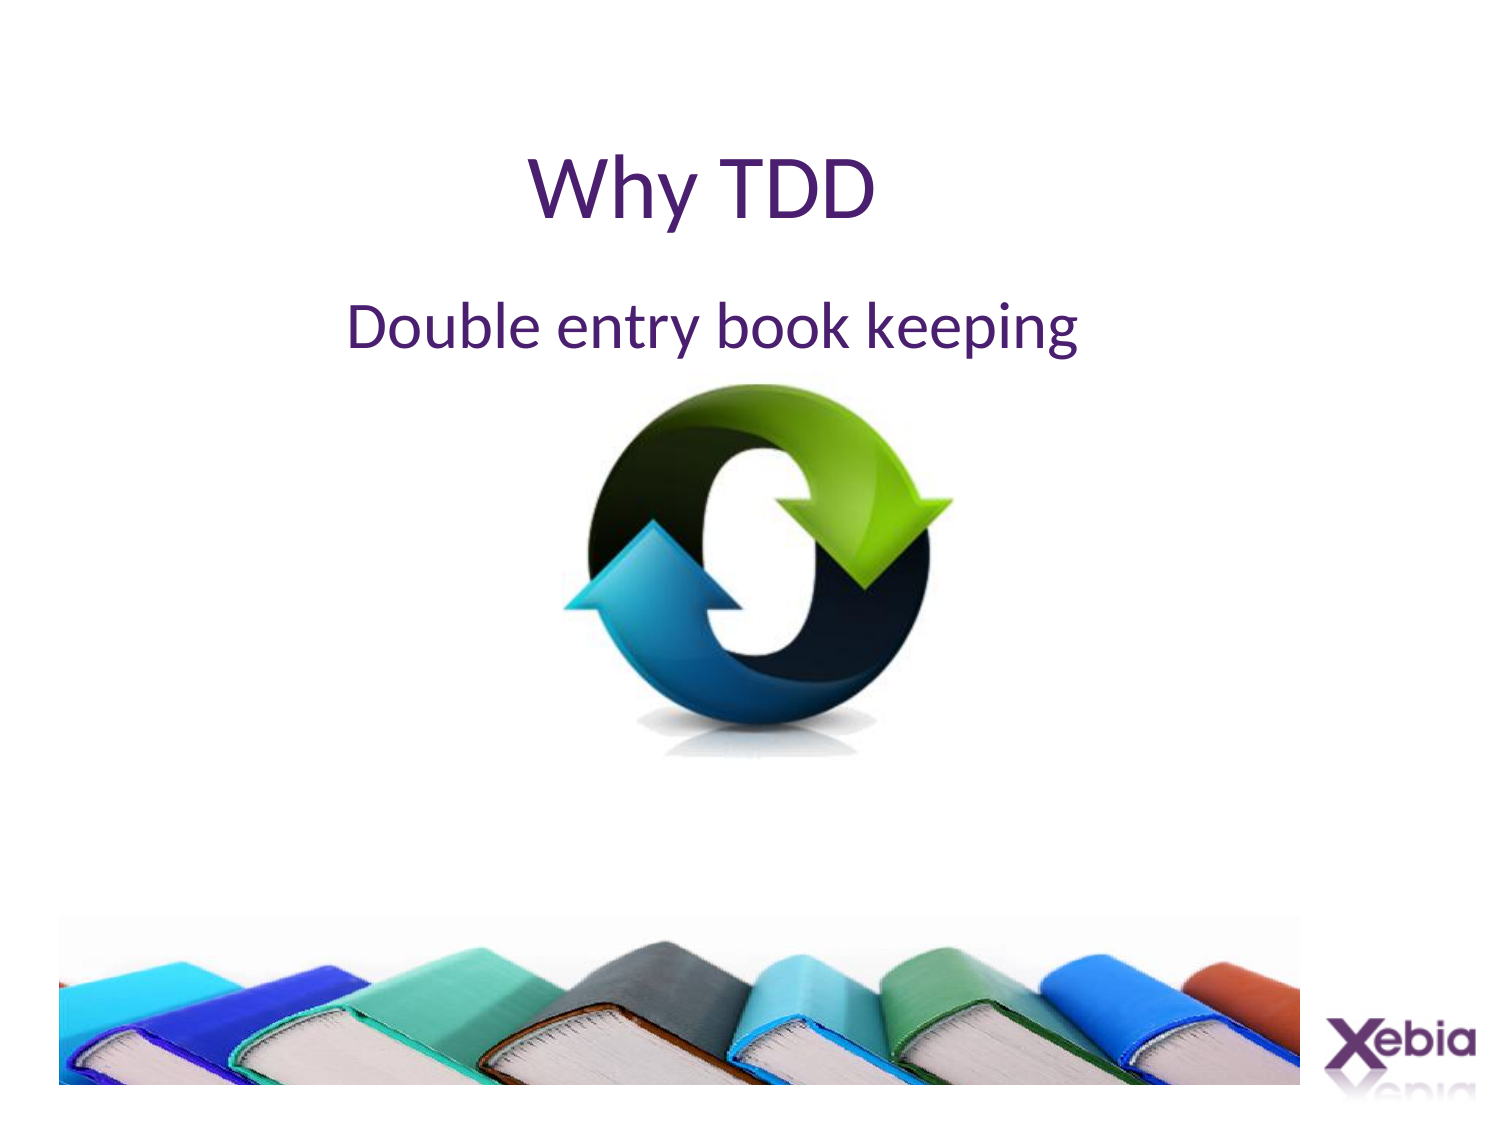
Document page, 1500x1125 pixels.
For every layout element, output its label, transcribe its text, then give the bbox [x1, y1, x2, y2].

title Why TDD [39, 80, 1388, 274]
picture [59, 915, 1300, 1085]
list Double entry book keeping [39, 274, 1388, 551]
picture [1324, 970, 1479, 1125]
picture [562, 372, 955, 765]
